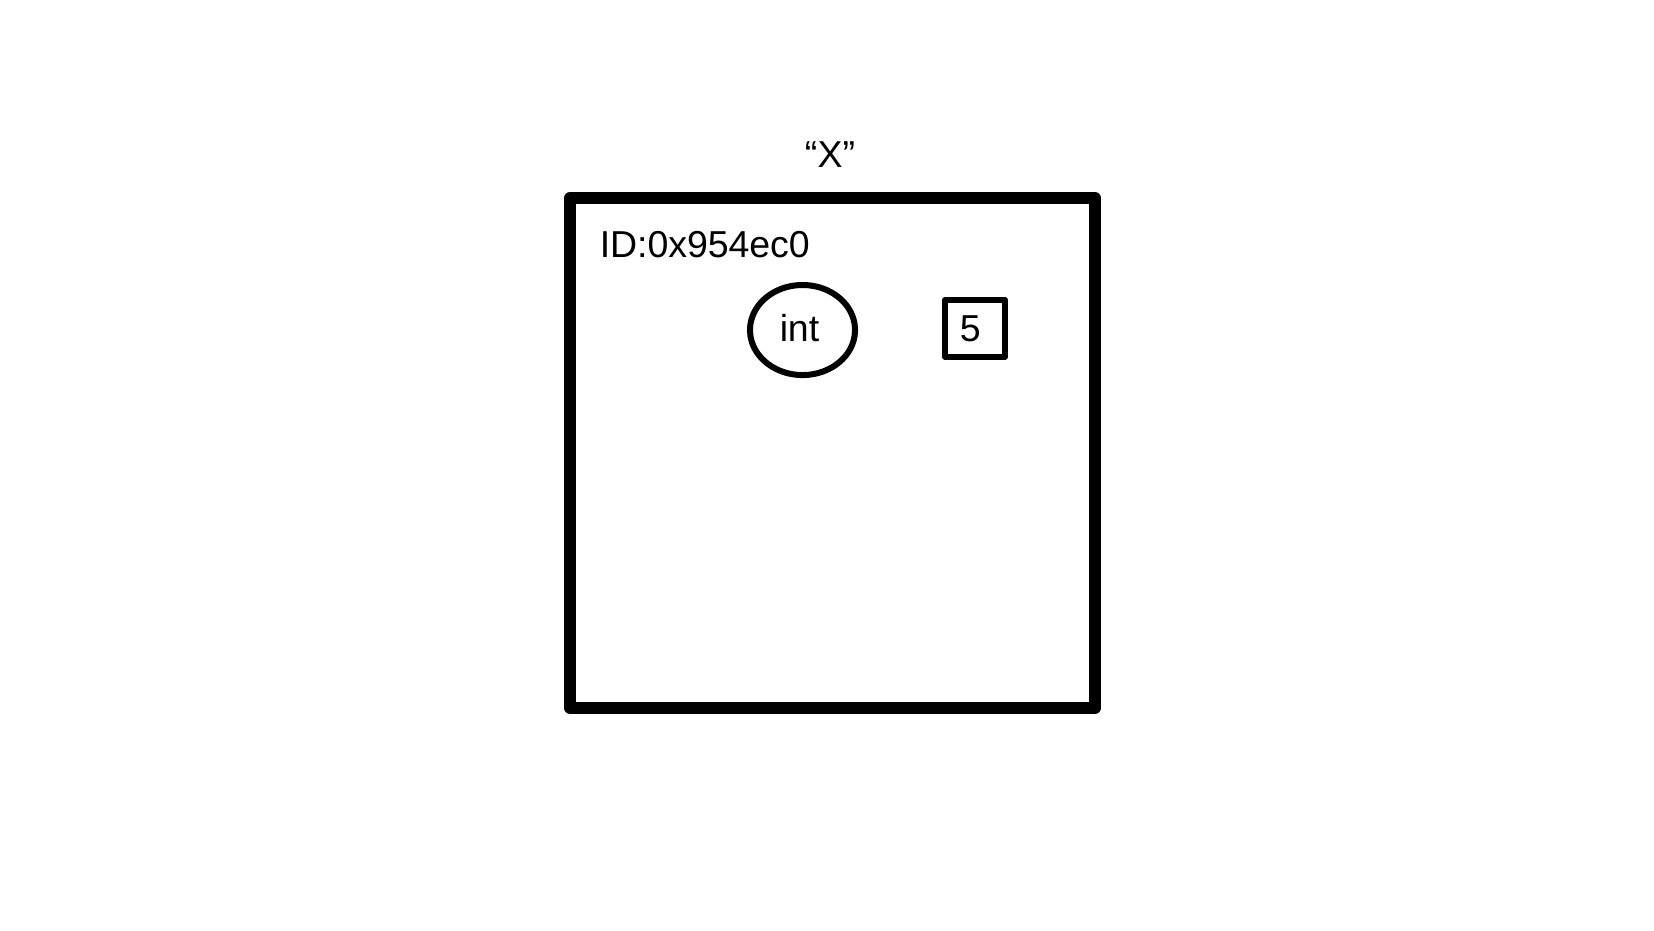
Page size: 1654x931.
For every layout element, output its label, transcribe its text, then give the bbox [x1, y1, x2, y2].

text_box “X” [790, 126, 871, 184]
text_box 5 [945, 300, 991, 357]
text_box int [765, 300, 841, 369]
text_box ID:0x954ec0 [585, 216, 841, 286]
text_box [570, 198, 1096, 709]
